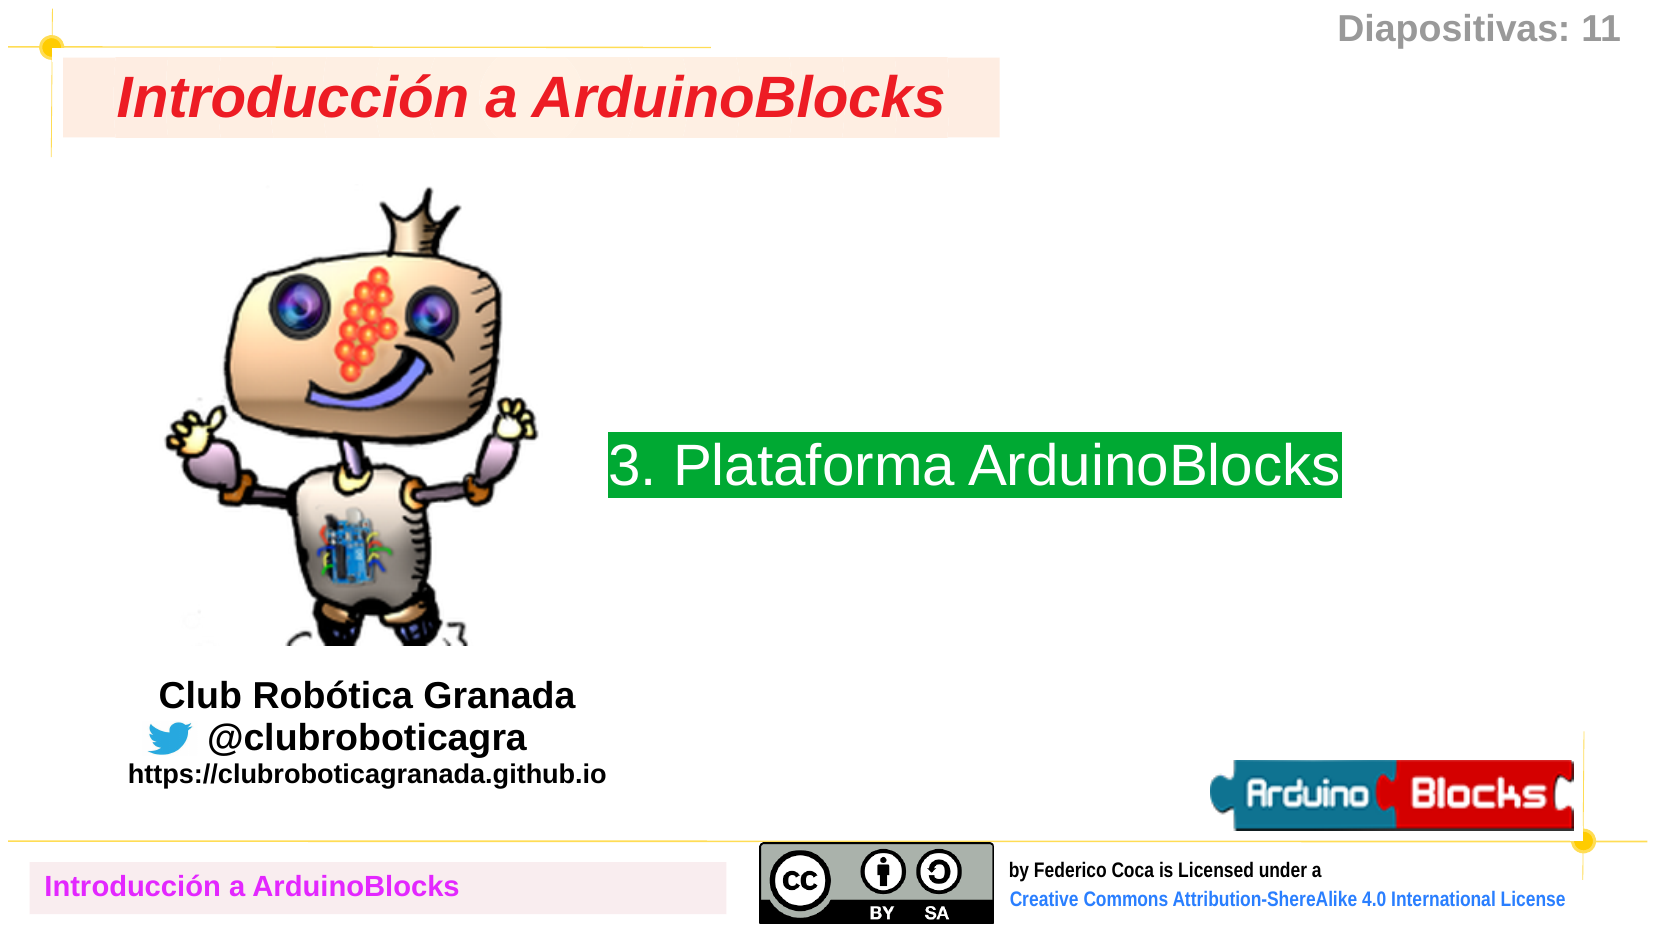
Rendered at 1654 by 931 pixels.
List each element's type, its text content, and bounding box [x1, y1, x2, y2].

picture [142, 721, 198, 756]
text_box 3. Plataforma ArduinoBlocks [593, 425, 1591, 505]
picture [1210, 760, 1574, 832]
picture [154, 184, 581, 646]
text_box Introducción a ArduinoBlocks [29, 862, 727, 915]
text_box Introducción a ArduinoBlocks [63, 57, 1000, 138]
text_box Diapositivas: 11 [1322, 0, 1644, 57]
text_box Club Robótica Granada @clubroboticagra https://clubroboticagranada.github.io [107, 667, 627, 797]
